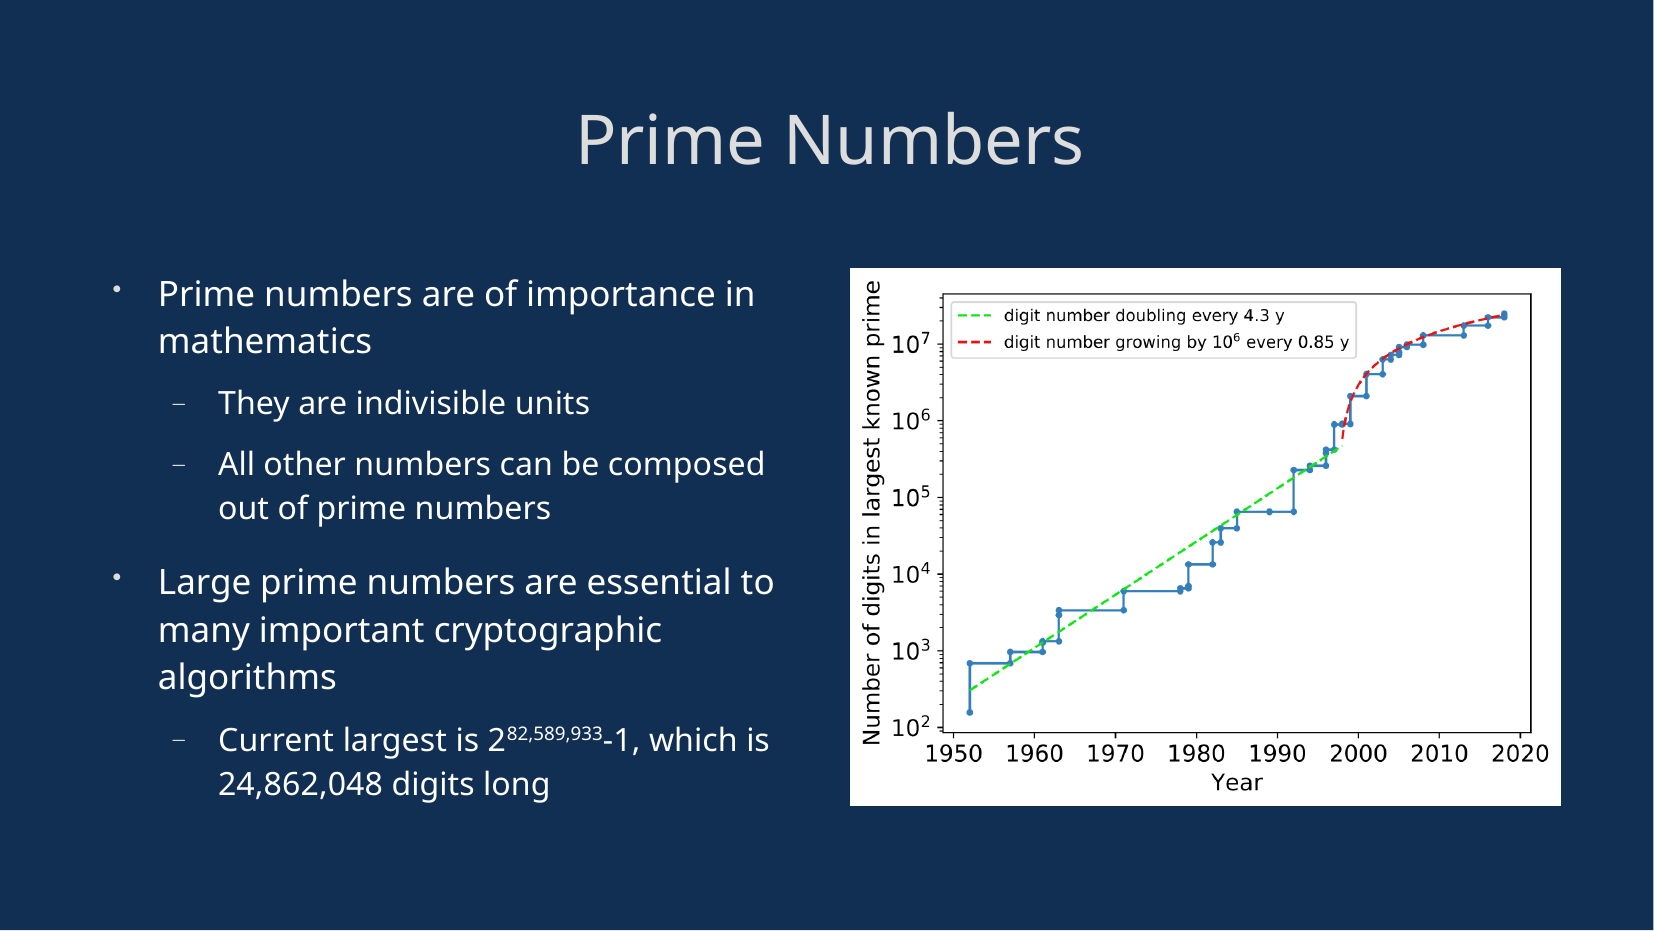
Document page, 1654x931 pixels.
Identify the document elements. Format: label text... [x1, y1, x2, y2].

picture [850, 268, 1561, 806]
list Prime numbers are of importance in mathematics They are indivisible units All other numbers can be composed out of prime numbers Large prime numbers are essential to many important cryptographic algorithms Current largest is 282,589,933-1, which is 24,862,048 digits long [97, 268, 813, 806]
title Prime Numbers [97, 56, 1563, 220]
